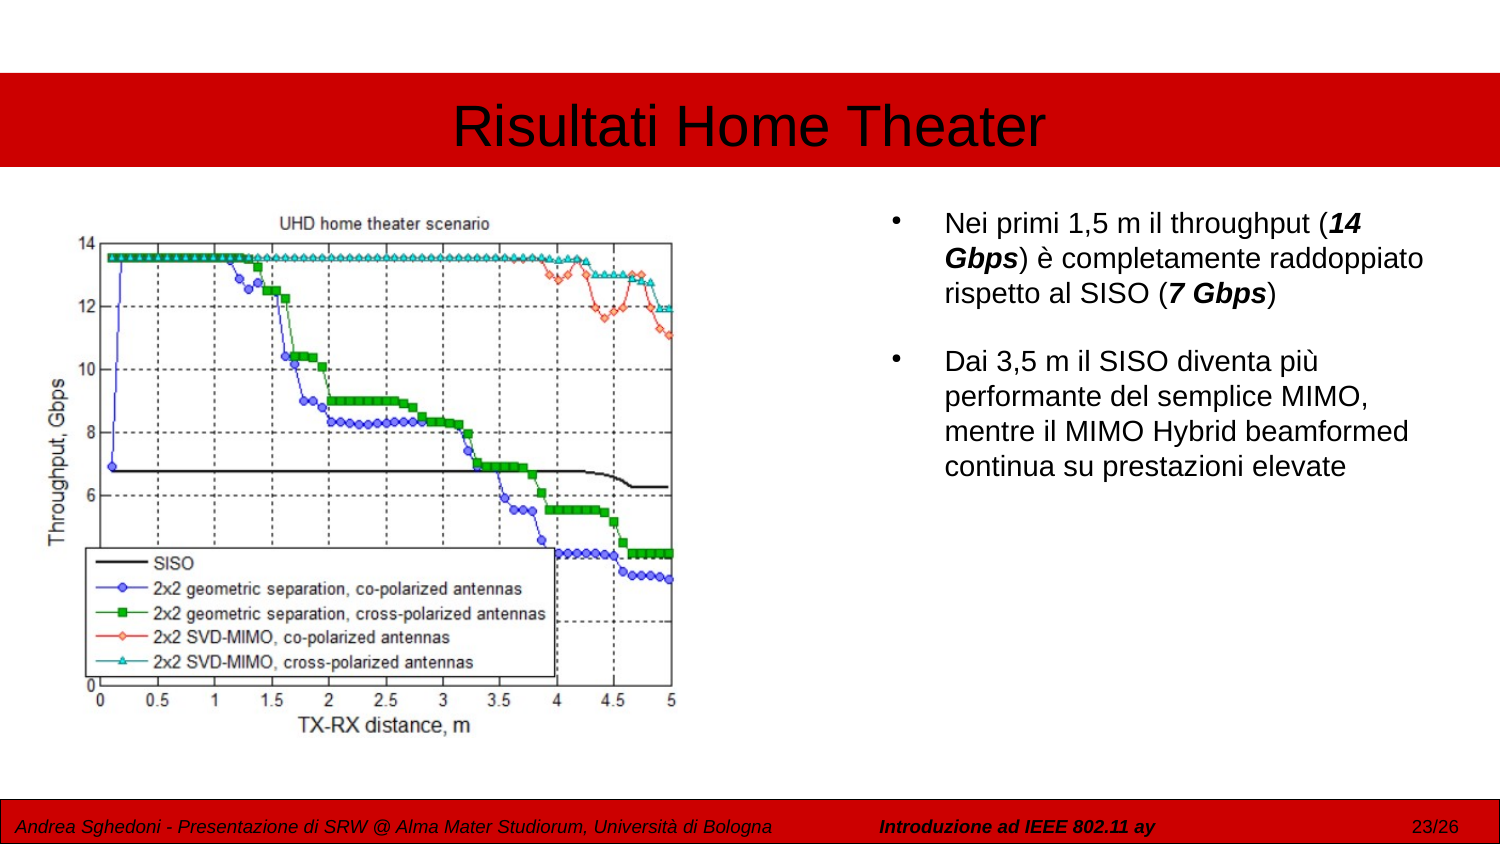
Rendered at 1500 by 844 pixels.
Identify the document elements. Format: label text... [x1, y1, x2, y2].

title Andrea Sghedoni - Presentazione di SRW @ Alma Mater Studiorum, Università di Bologna Introduzione ad IEEE 802.11 ay 23/26 [0, 799, 1500, 844]
picture [32, 201, 678, 738]
list Nei primi 1,5 m il throughput (14 Gbps) è completamente raddoppiato rispetto al SISO (7 Gbps) Dai 3,5 m il SISO diventa più performante del semplice MIMO, mentre il MIMO Hybrid beamformed continua su prestazioni elevate [783, 189, 1449, 750]
title Risultati Home Theater [0, 72, 1500, 167]
